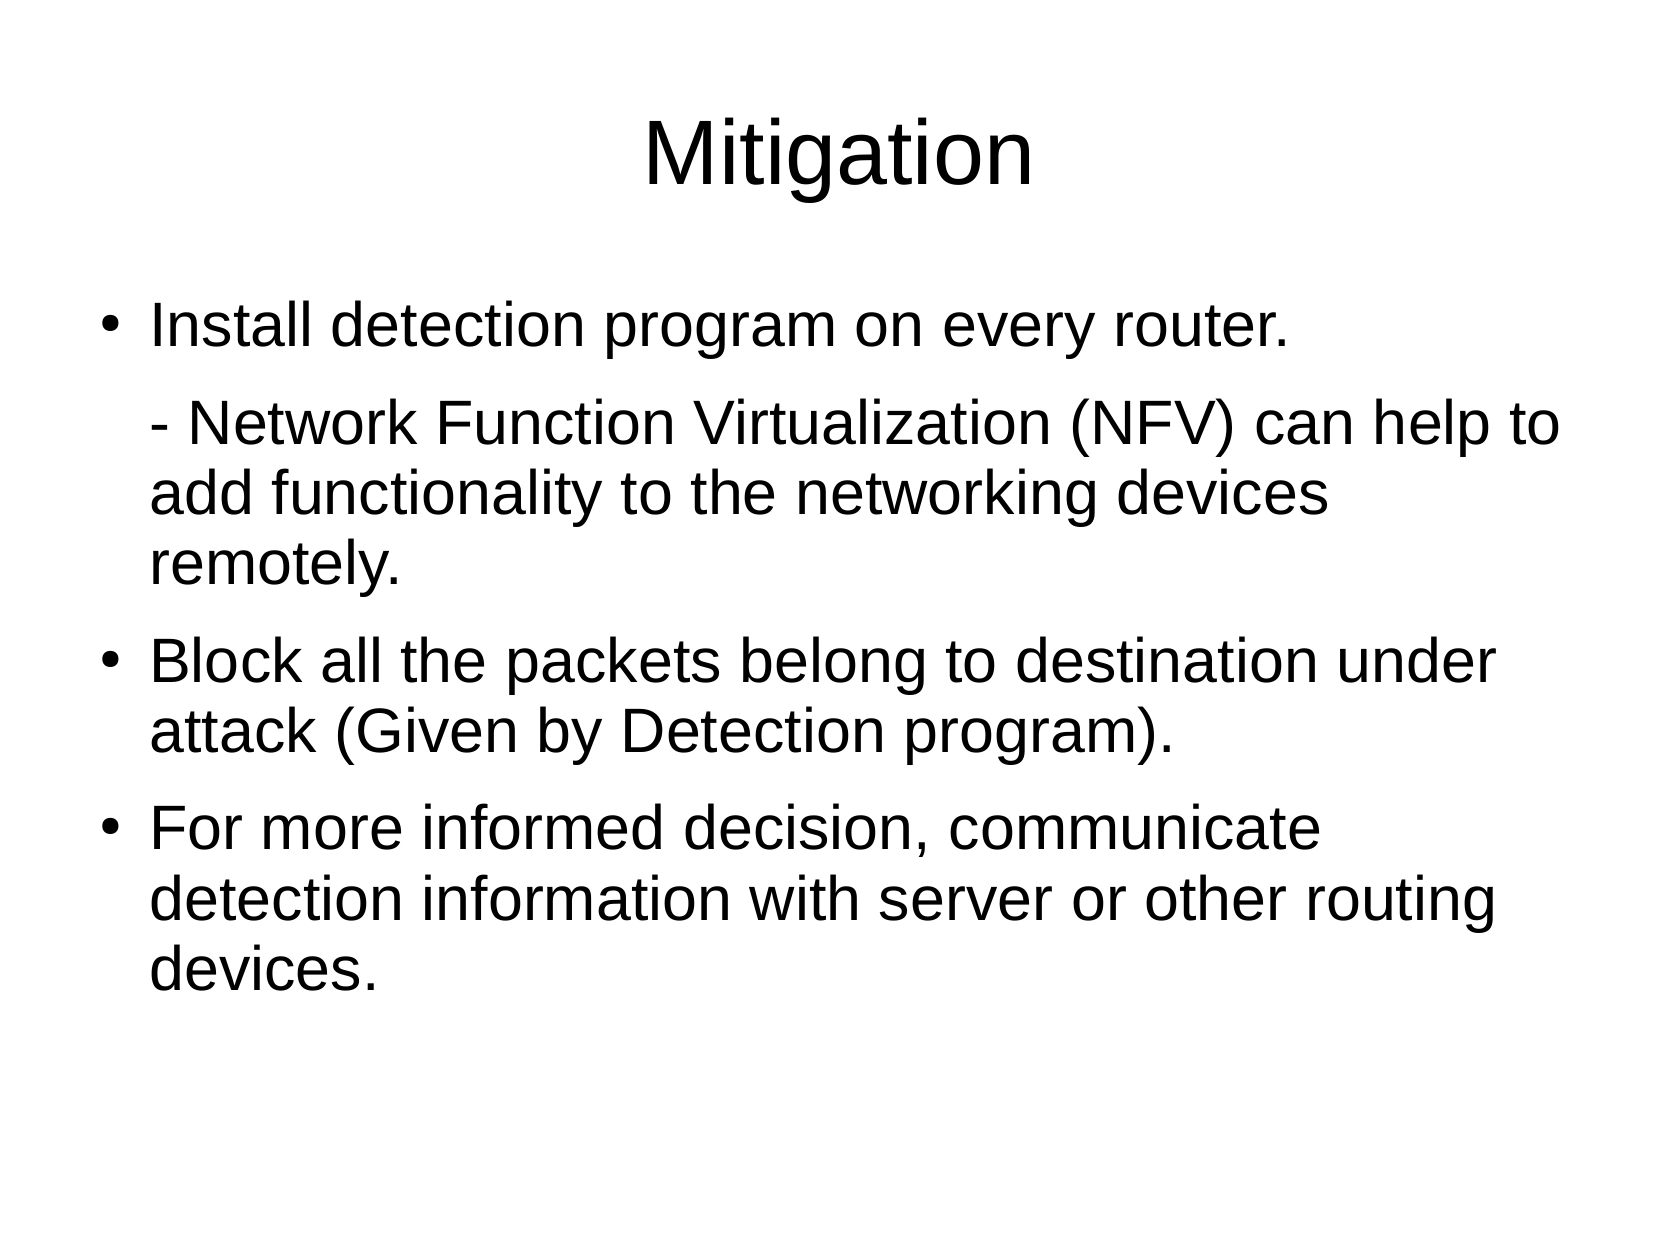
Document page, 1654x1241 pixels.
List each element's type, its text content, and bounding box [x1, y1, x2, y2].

list Install detection program on every router. - Network Function Virtualization (NFV) can help to add functionality to the networking devices remotely. Block all the packets belong to destination under attack (Given by Detection program). For more informed decision, communicate detection information with server or other routing devices. [82, 290, 1571, 1010]
title Mitigation [82, 49, 1571, 257]
